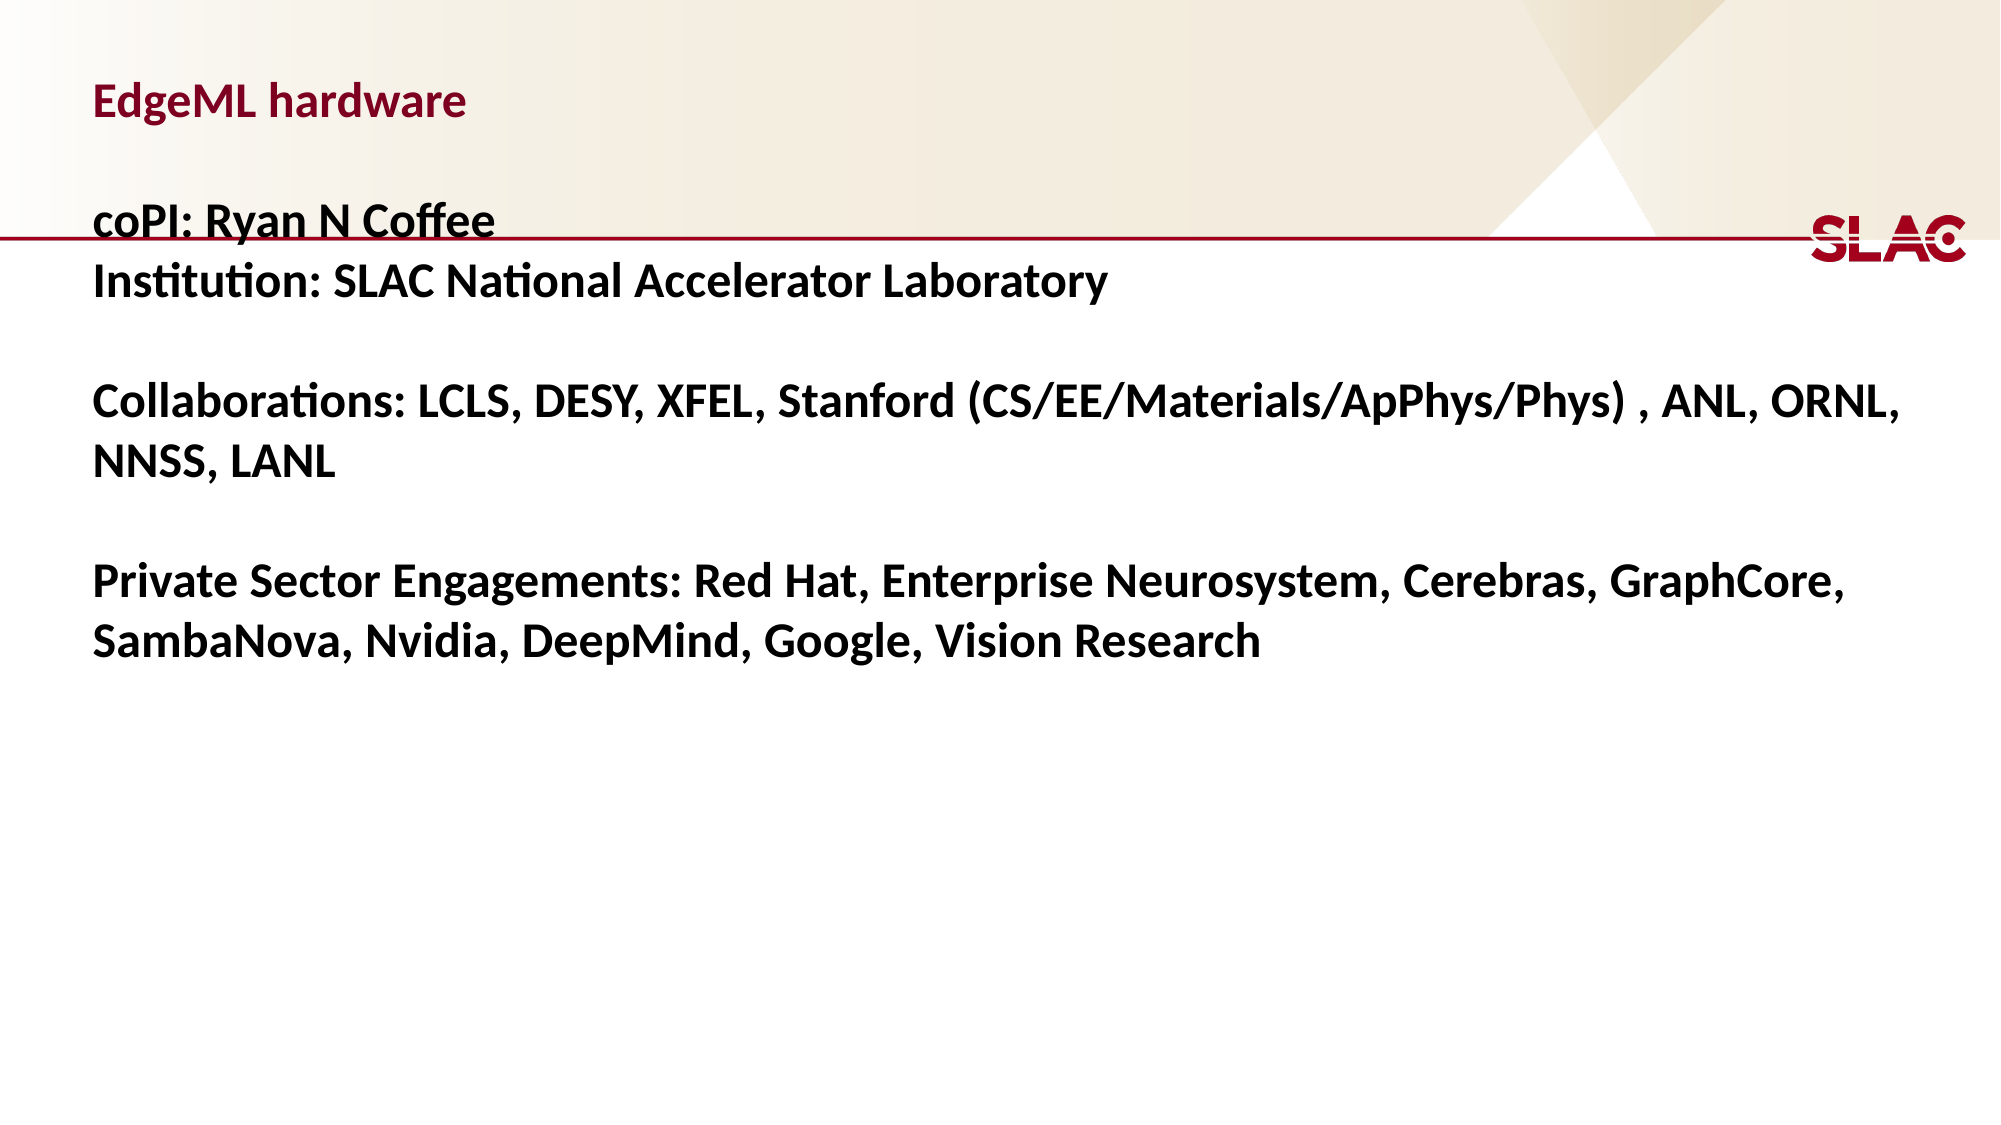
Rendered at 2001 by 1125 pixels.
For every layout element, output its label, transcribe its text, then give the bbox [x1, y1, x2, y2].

text_box EdgeML hardware coPI: Ryan N Coffee Institution: SLAC National Accelerator Laboratory Collaborations: LCLS, DESY, XFEL, Stanford (CS/EE/Materials/ApPhys/Phys) , ANL, ORNL, NNSS, LANL Private Sector Engagements: Red Hat, Enterprise Neurosystem, Cerebras, GraphCore, SambaNova, Nvidia, DeepMind, Google, Vision Research [77, 59, 1920, 795]
title [71, 88, 77, 510]
picture [0, 0, 2001, 262]
